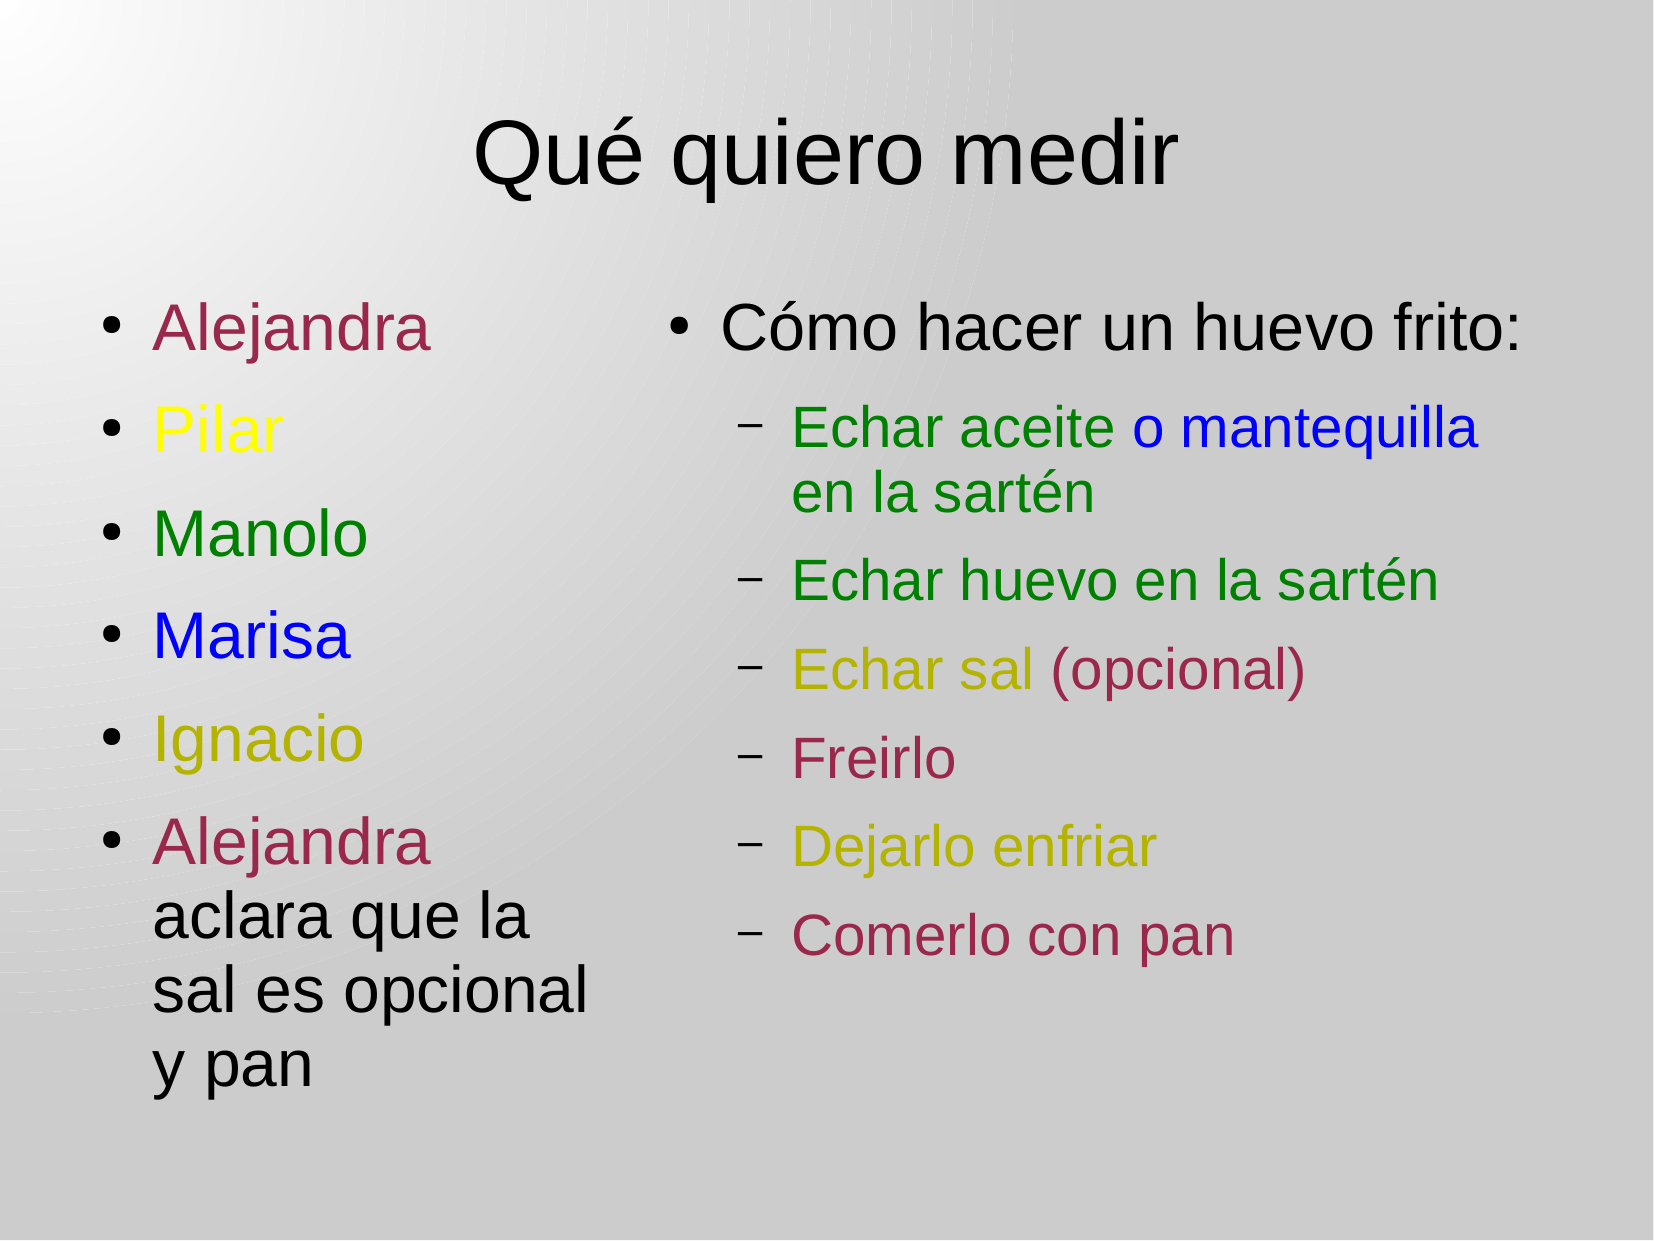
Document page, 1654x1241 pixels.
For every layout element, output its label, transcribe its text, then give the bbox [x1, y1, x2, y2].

list Alejandra Pilar Manolo Marisa Ignacio Alejandra aclara que la sal es opcional y pan [82, 290, 591, 1109]
title Qué quiero medir [82, 49, 1571, 257]
list Cómo hacer un huevo frito: Echar aceite o mantequilla en la sartén Echar huevo en la sartén Echar sal (opcional) Freirlo Dejarlo enfriar Comerlo con pan [649, 290, 1539, 1109]
